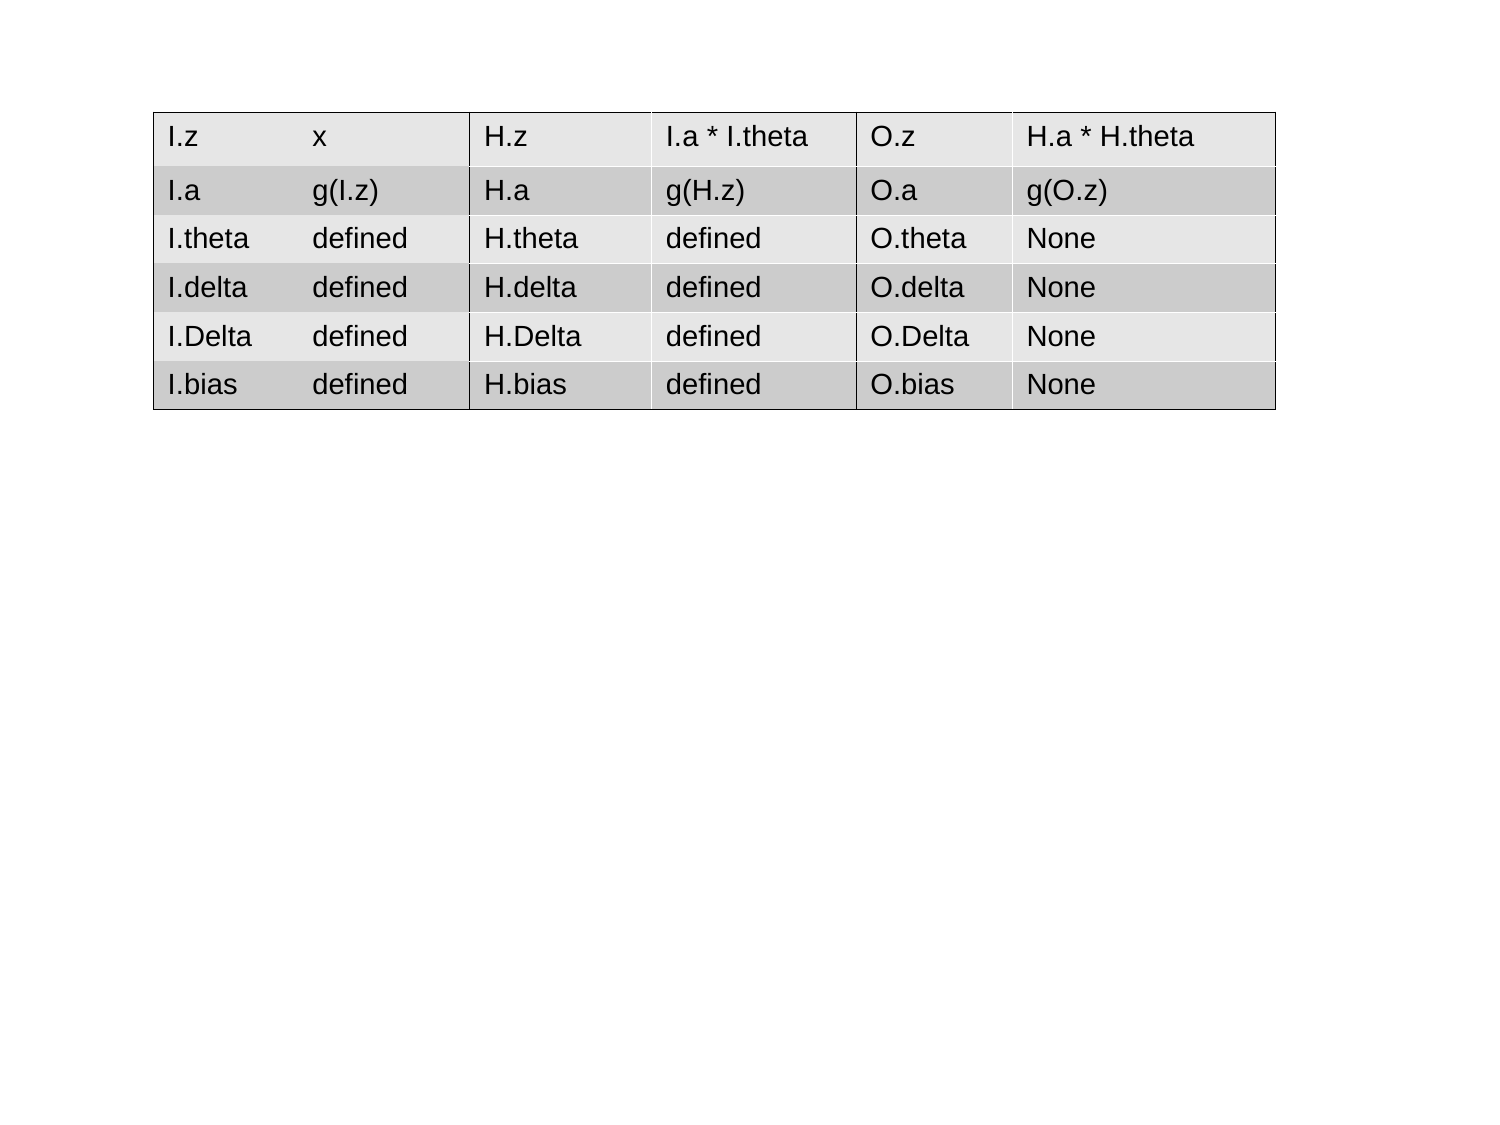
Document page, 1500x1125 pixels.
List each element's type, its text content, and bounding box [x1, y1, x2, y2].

table_cell H.delta [470, 264, 651, 312]
table_cell I.theta [154, 215, 298, 263]
table_cell H.a [470, 167, 651, 215]
table_header H.z [470, 113, 651, 166]
table_cell g(I.z) [298, 166, 469, 215]
table_cell g(H.z) [652, 167, 856, 215]
table_cell I.a [154, 166, 298, 215]
table_cell O.theta [857, 216, 1012, 263]
table_cell defined [652, 362, 856, 409]
table_cell defined [652, 216, 856, 263]
table_header H.a * H.theta [1013, 113, 1275, 166]
table_cell None [1013, 264, 1275, 312]
table_header O.z [857, 113, 1012, 166]
table_header x [298, 113, 469, 166]
table_cell I.bias [154, 361, 298, 409]
table_cell defined [298, 263, 469, 312]
table_cell defined [652, 264, 856, 312]
table_cell O.a [857, 167, 1012, 215]
table_cell defined [652, 313, 856, 361]
table_cell H.bias [470, 362, 651, 409]
table_cell I.Delta [154, 312, 298, 361]
table_header I.z [154, 113, 298, 166]
table_cell None [1013, 362, 1275, 409]
table_cell O.bias [857, 362, 1012, 409]
table_cell H.Delta [470, 313, 651, 361]
table_cell O.delta [857, 264, 1012, 312]
table_cell None [1013, 216, 1275, 263]
table_cell H.theta [470, 216, 651, 263]
table_cell O.Delta [857, 313, 1012, 361]
table_header I.a * I.theta [652, 113, 856, 166]
table_cell defined [298, 215, 469, 263]
table_cell None [1013, 313, 1275, 361]
table_cell I.delta [154, 263, 298, 312]
table_cell defined [298, 361, 469, 409]
table_cell g(O.z) [1013, 167, 1275, 215]
table_cell defined [298, 312, 469, 361]
